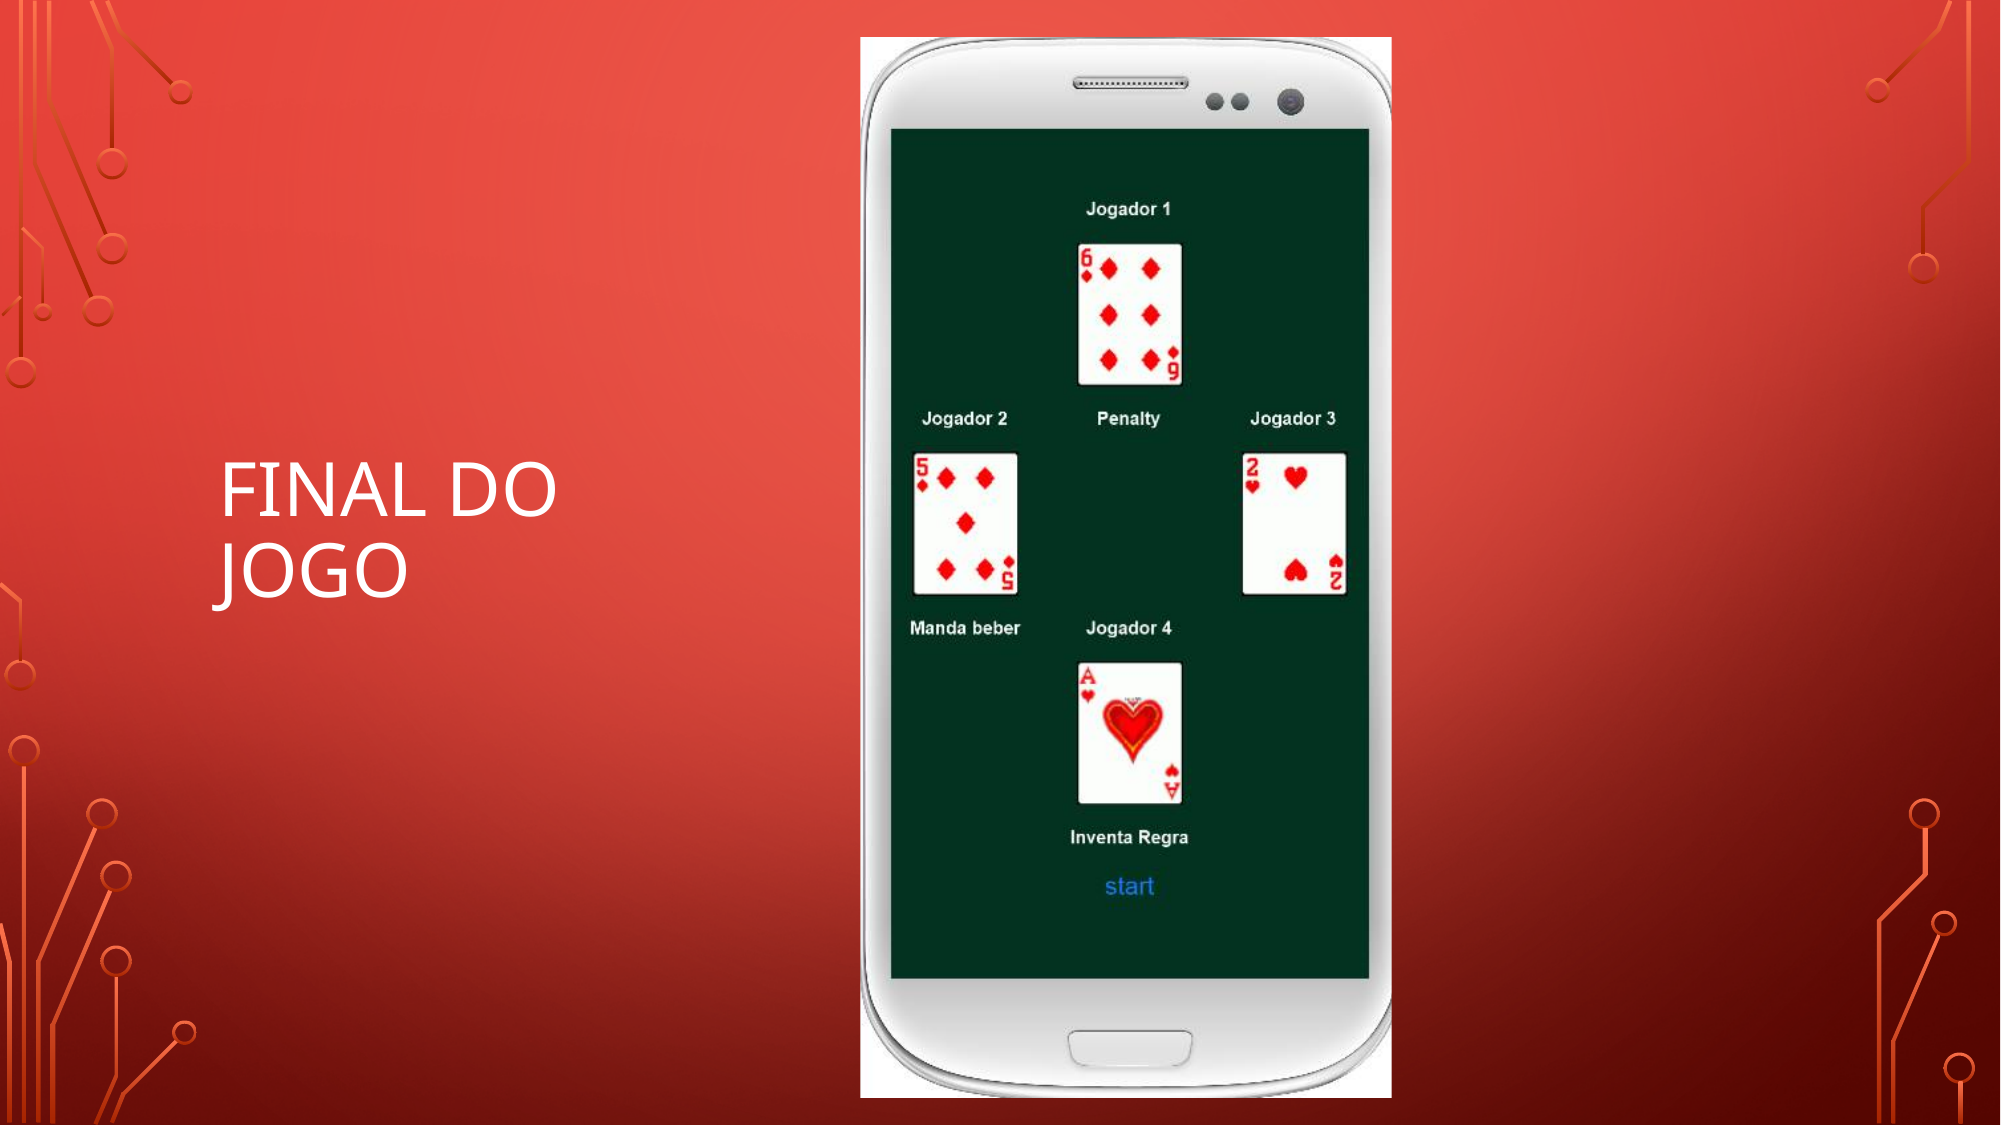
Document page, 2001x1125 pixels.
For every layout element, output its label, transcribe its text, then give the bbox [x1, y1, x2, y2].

picture [860, 37, 1392, 1098]
title Final do jogo [203, 411, 778, 655]
